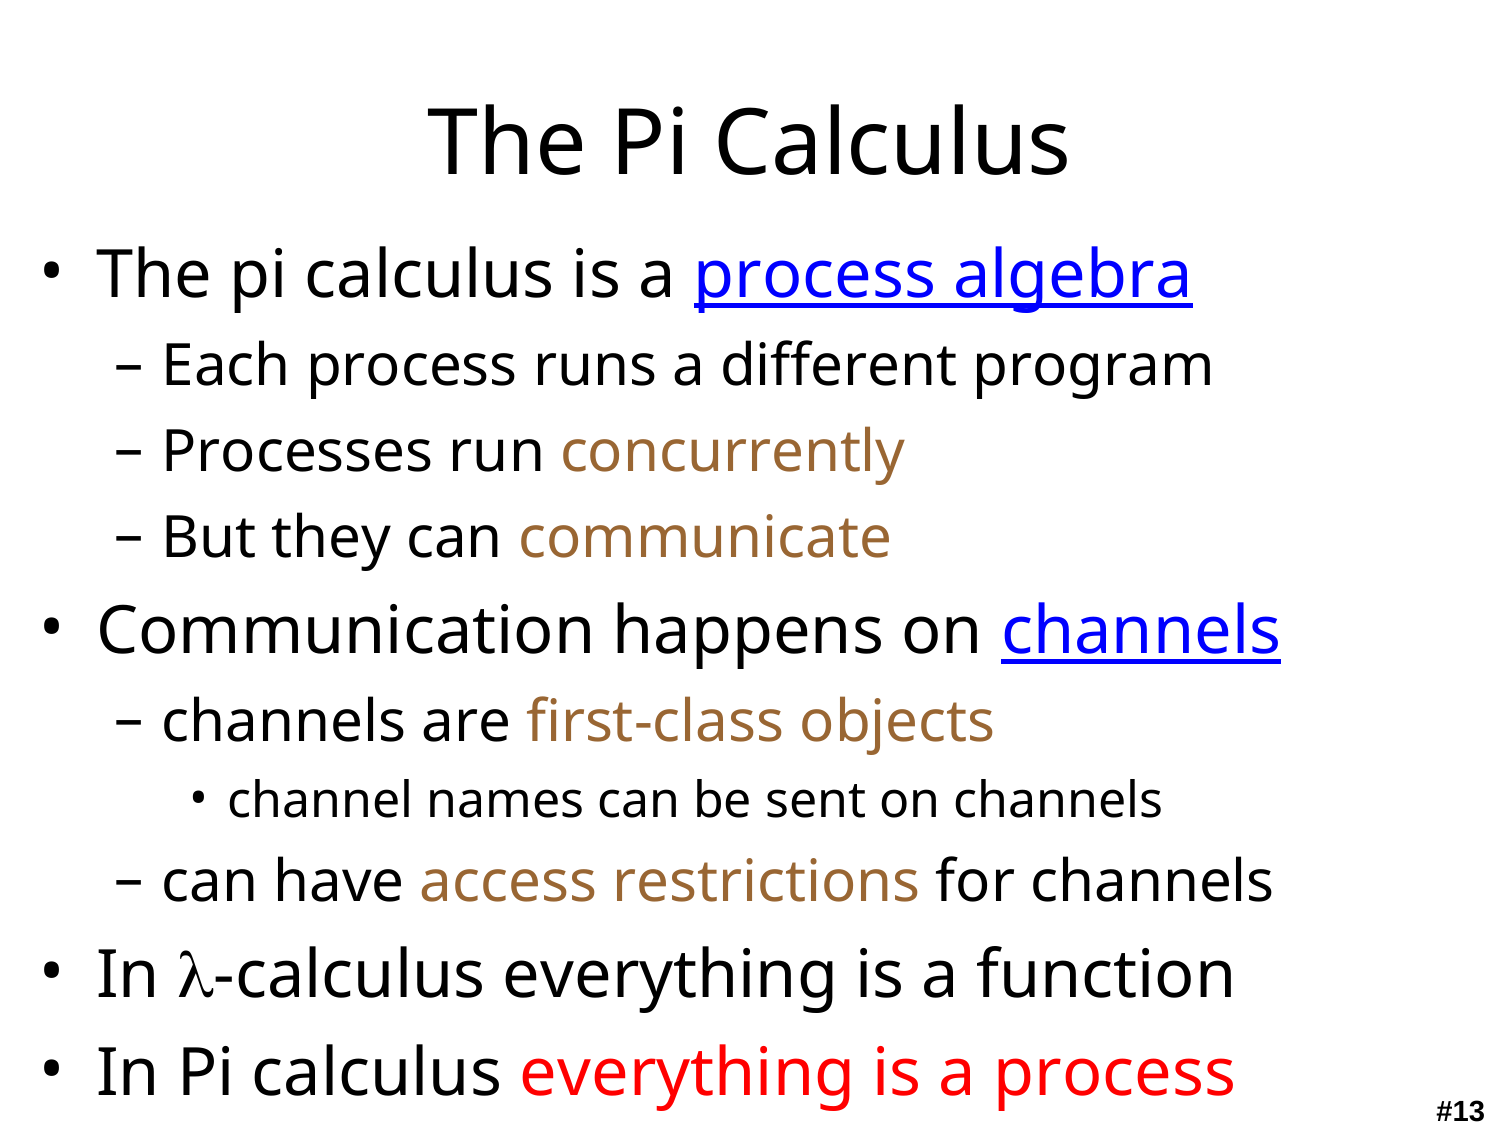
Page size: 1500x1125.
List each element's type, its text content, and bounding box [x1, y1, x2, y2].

title The Pi Calculus [24, 45, 1476, 224]
list The pi calculus is a process algebra Each process runs a different program Processes run concurrently But they can communicate Communication happens on channels channels are first-class objects channel names can be sent on channels can have access restrictions for channels In -calculus everything is a function In Pi calculus everything is a process [24, 224, 1476, 1063]
